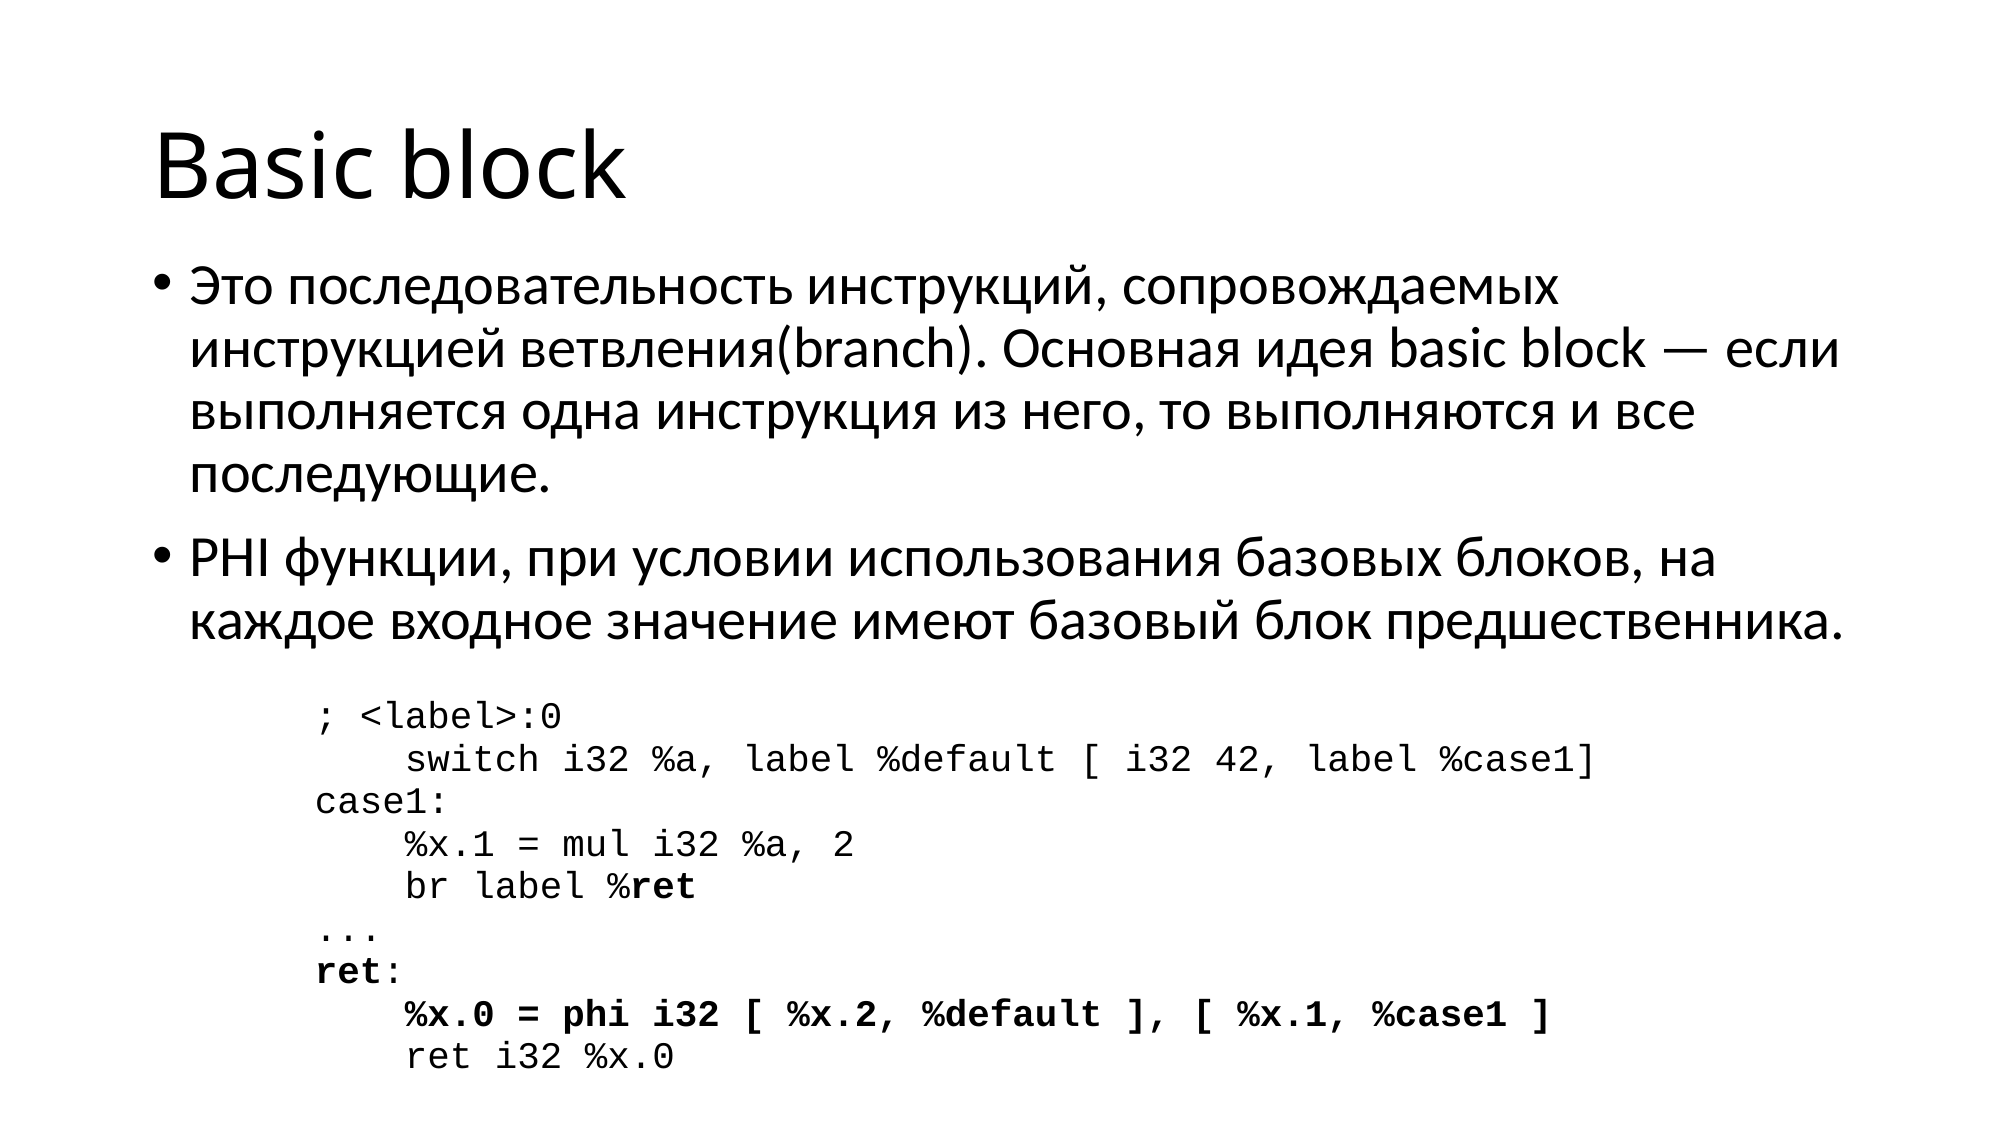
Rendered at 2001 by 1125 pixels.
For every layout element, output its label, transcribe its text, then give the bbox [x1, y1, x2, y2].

list Это последовательность инструкций, сопровождаемых инструкцией ветвления(branch). Основная идея basic block — если выполняется одна инструкция из него, то выполняются и все последующие. PHI функции, при условии использования базовых блоков, на каждое входное значение имеют базовый блок предшественника. [137, 246, 1863, 961]
text_box ; <label>:0 switch i32 %a, label %default [ i32 42, label %case1] case1: %x.1 = mul i32 %a, 2 br label %ret ... ret: %x.0 = phi i32 [ %x.2, %default ], [ %x.1, %case1 ] ret i32 %x.0 [300, 690, 1921, 1125]
title Basic block [137, 59, 1863, 246]
